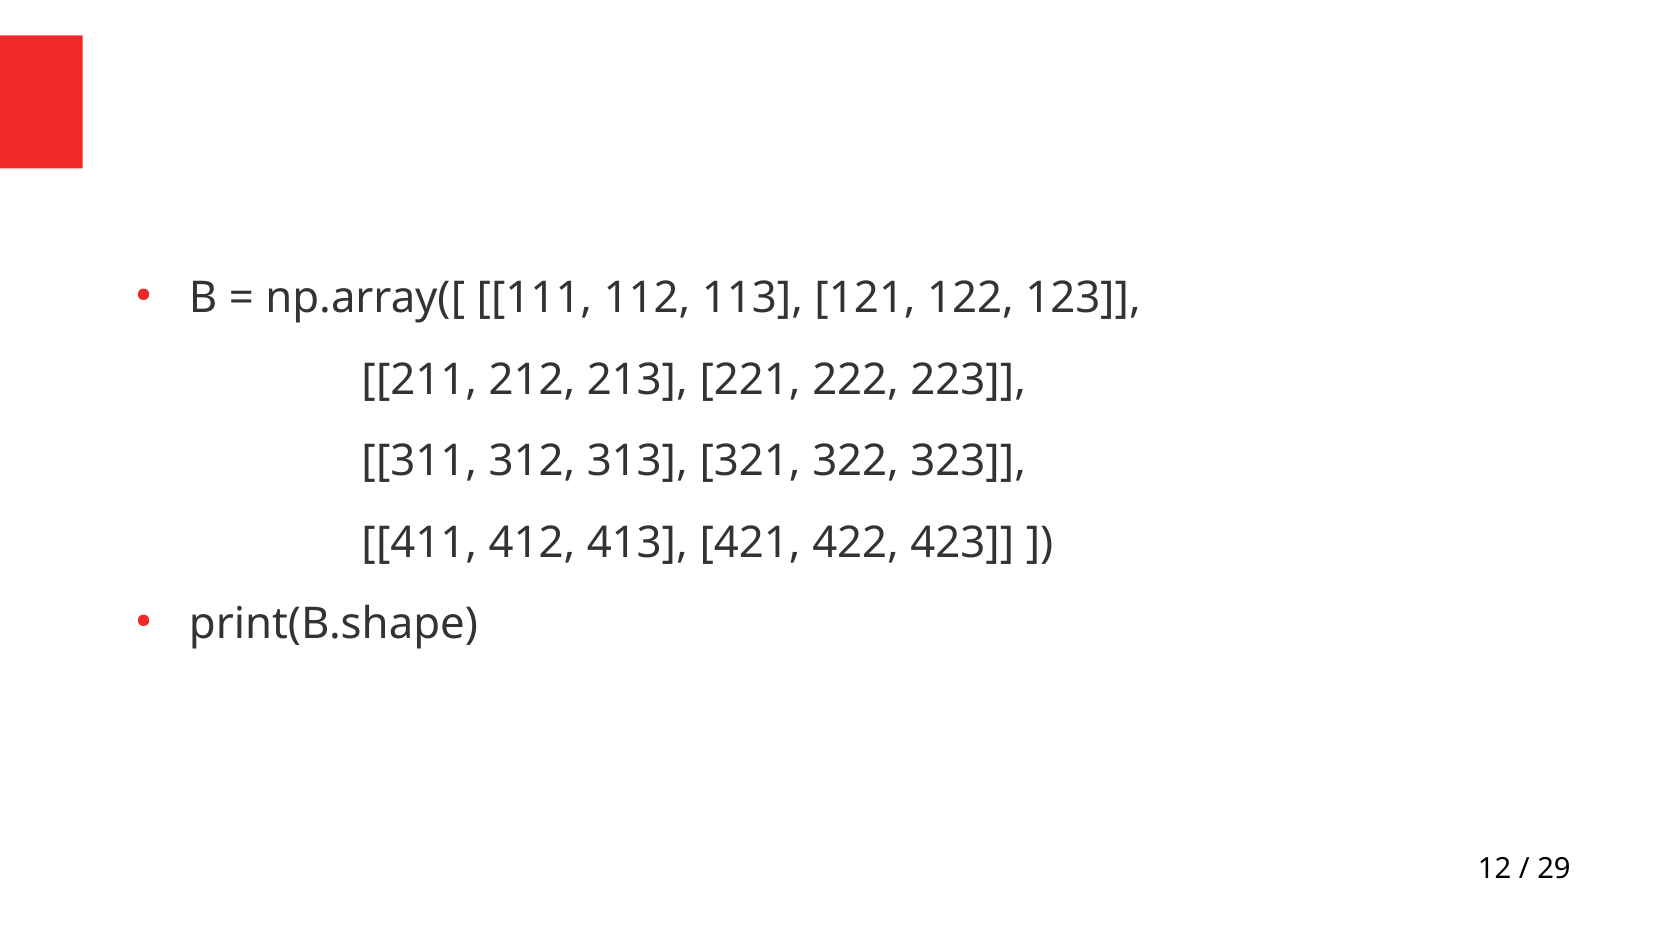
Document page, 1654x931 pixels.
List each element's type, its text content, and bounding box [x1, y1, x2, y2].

list B = np.array([ [[111, 112, 113], [121, 122, 123]], [[211, 212, 213], [221, 222, 223]], [[311, 312, 313], [321, 322, 323]], [[411, 412, 413], [421, 422, 423]] ]) print(B.shape) [118, 265, 1536, 806]
